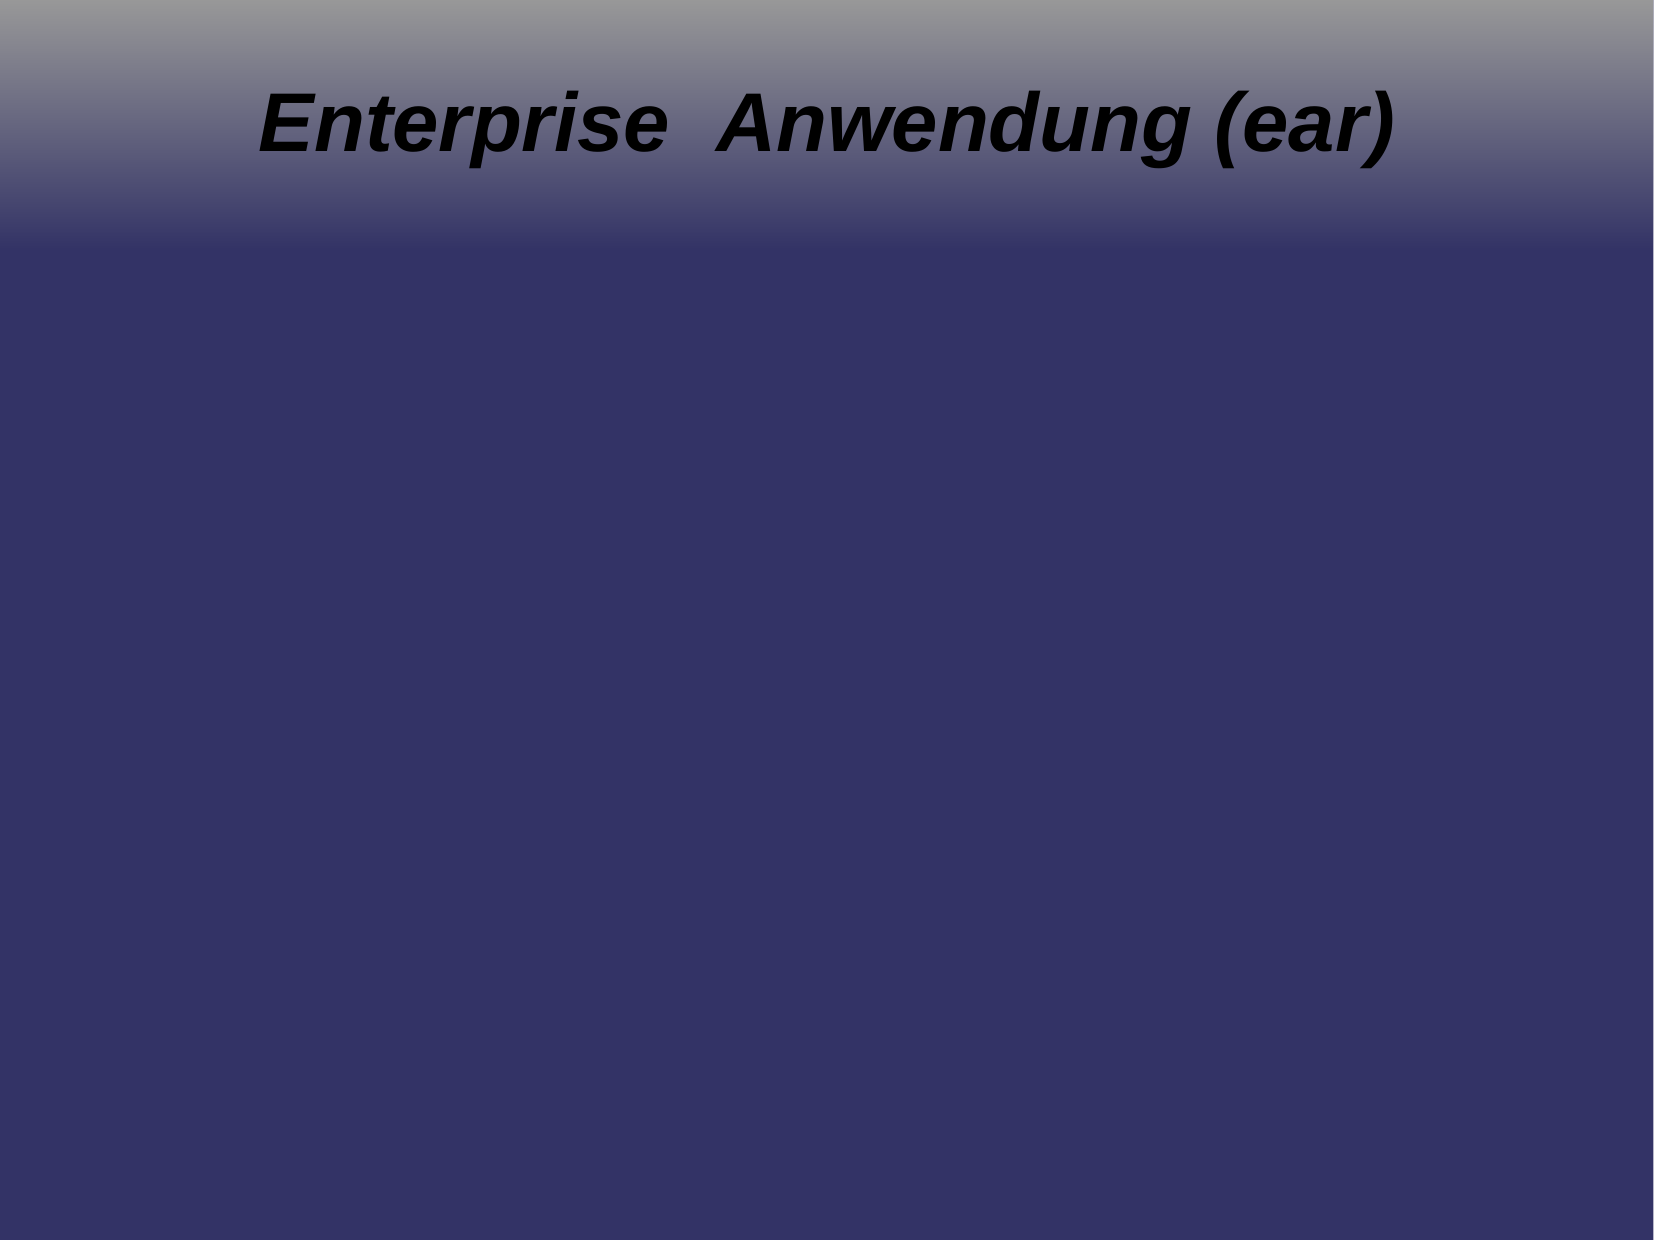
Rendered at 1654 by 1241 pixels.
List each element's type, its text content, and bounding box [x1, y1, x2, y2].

title Enterprise Anwendung (ear) [121, 19, 1534, 227]
